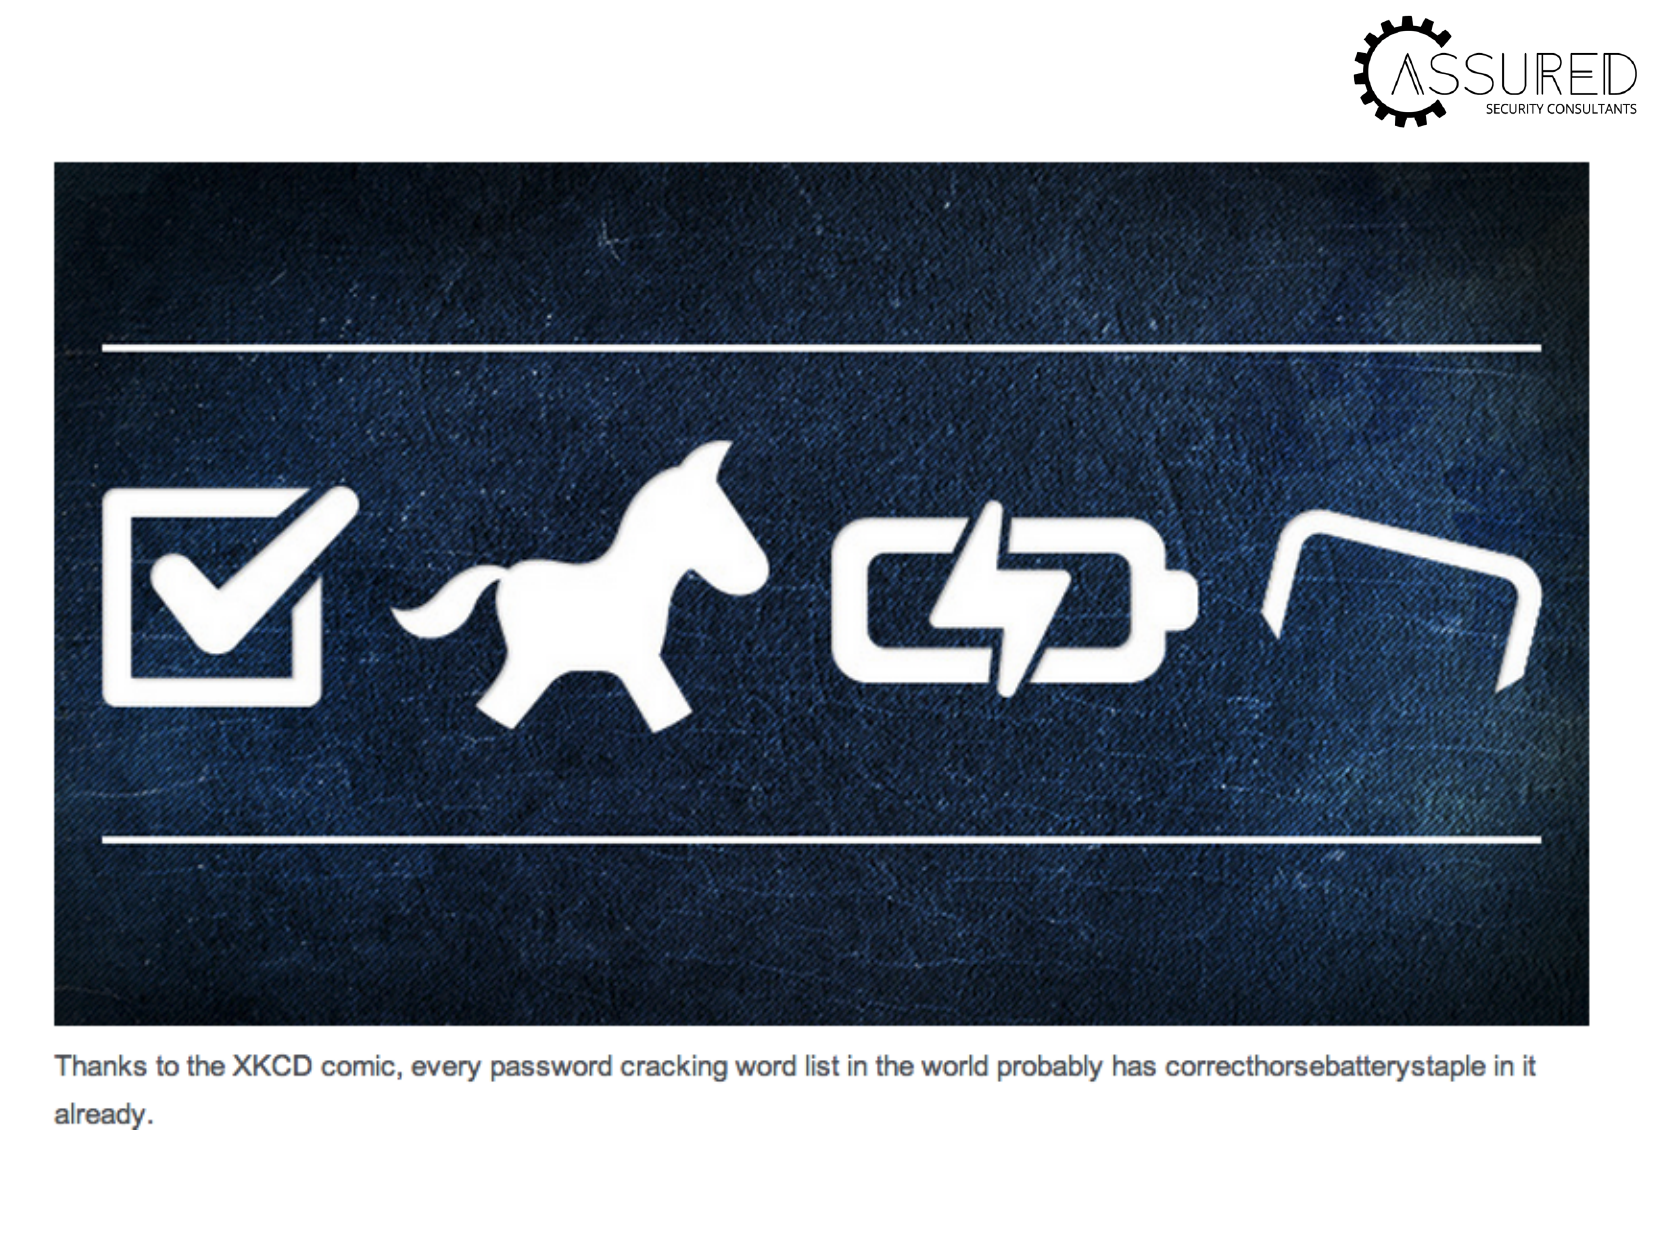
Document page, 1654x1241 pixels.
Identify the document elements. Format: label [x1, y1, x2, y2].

picture [1346, 11, 1642, 131]
picture [47, 153, 1607, 1130]
